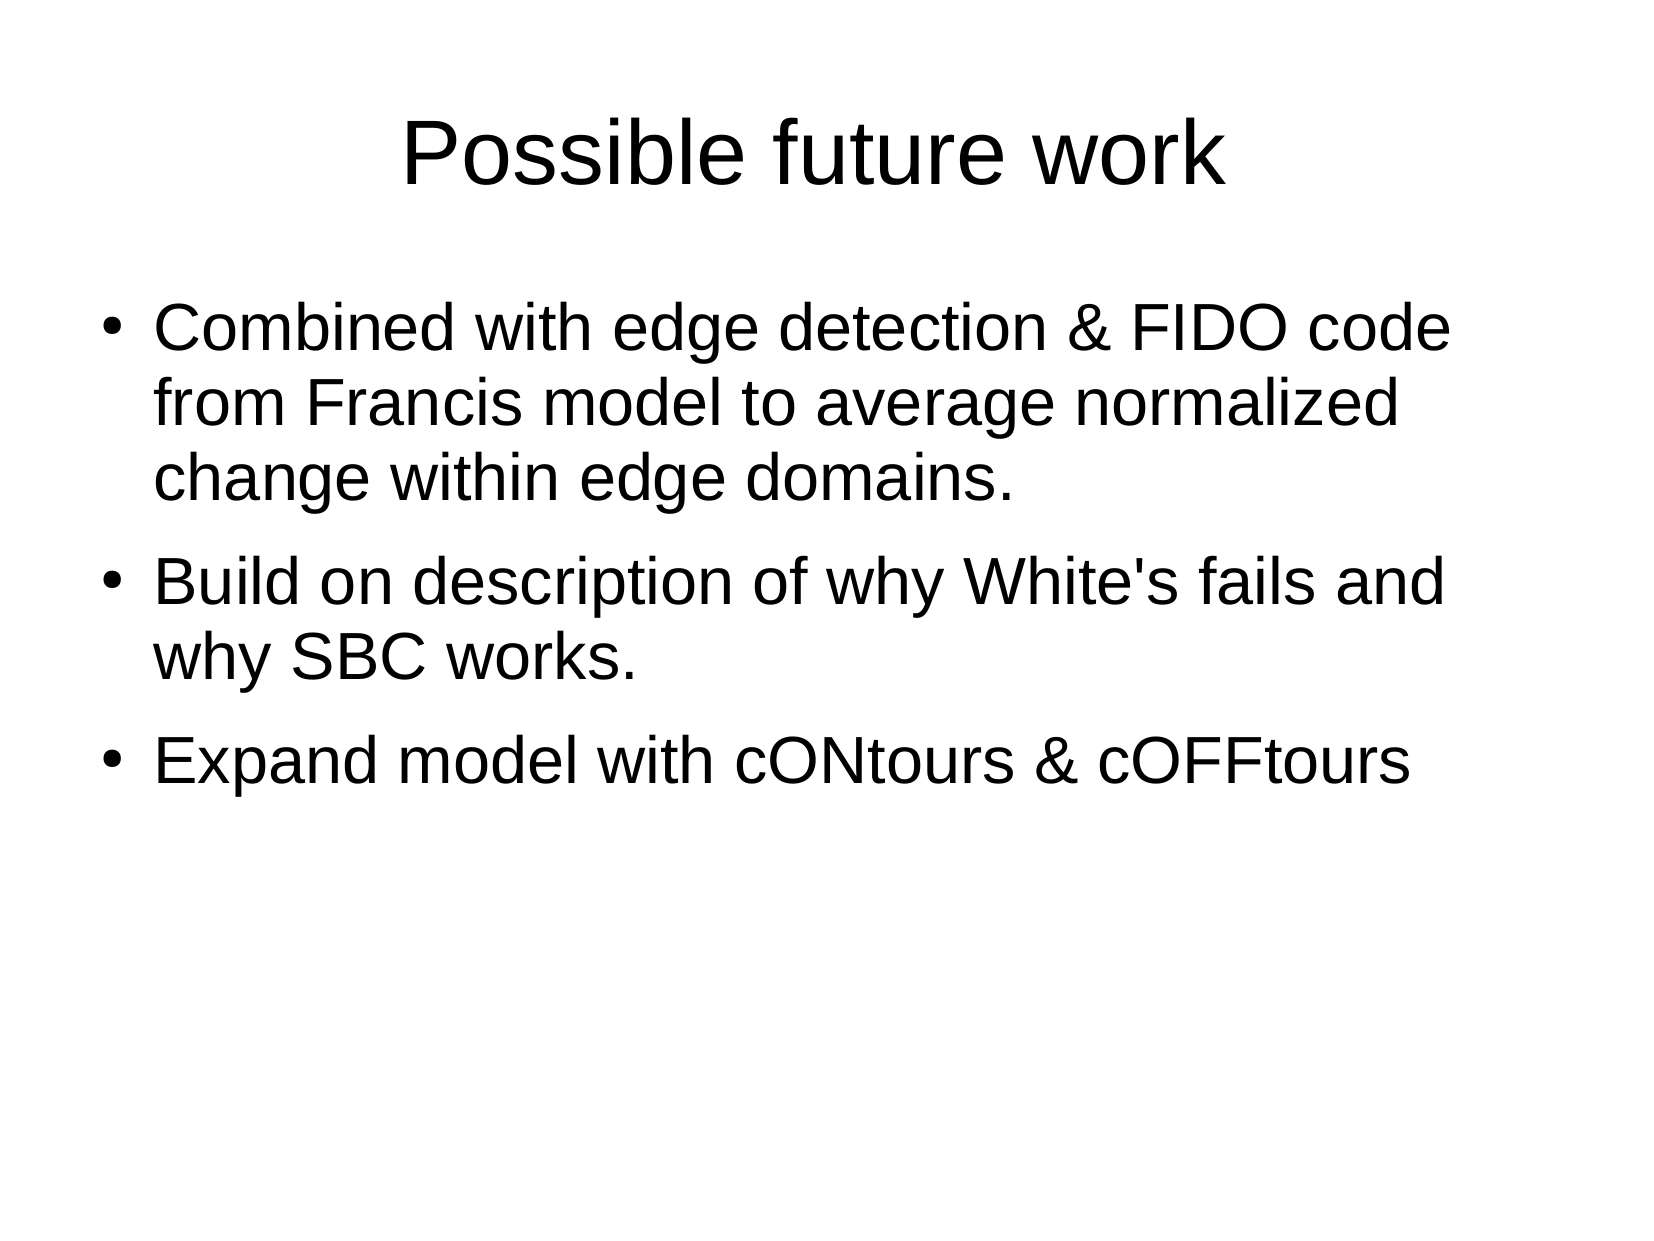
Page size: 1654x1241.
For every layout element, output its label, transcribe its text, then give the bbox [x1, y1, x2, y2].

title Possible future work [82, 49, 1571, 257]
list Combined with edge detection & FIDO code from Francis model to average normalized change within edge domains. Build on description of why White's fails and why SBC works. Expand model with cONtours & cOFFtours [82, 290, 1538, 1010]
